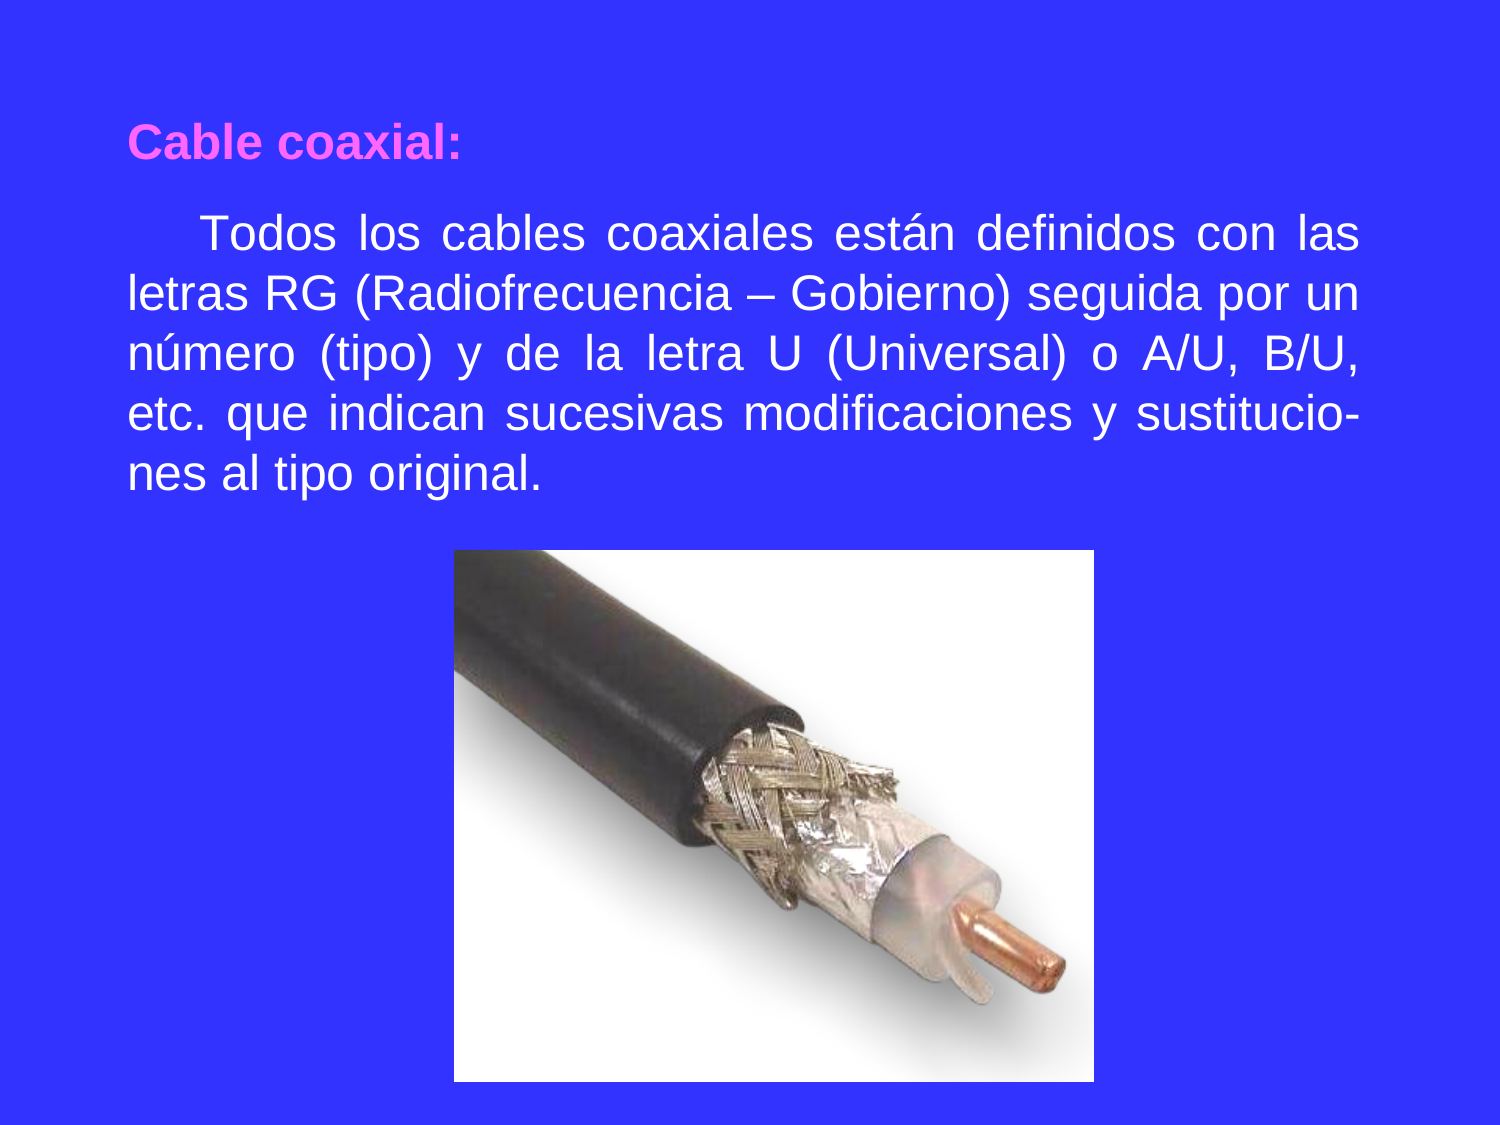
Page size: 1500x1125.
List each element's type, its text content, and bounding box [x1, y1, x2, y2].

picture [454, 550, 1094, 1083]
text_box Cable coaxial: Todos los cables coaxiales están definidos con las letras RG (Radiofrecuencia – Gobierno) seguida por un número (tipo) y de la letra U (Universal) o A/U, B/U, etc. que indican sucesivas modificaciones y sustitucio-nes al tipo original. [112, 101, 1377, 509]
